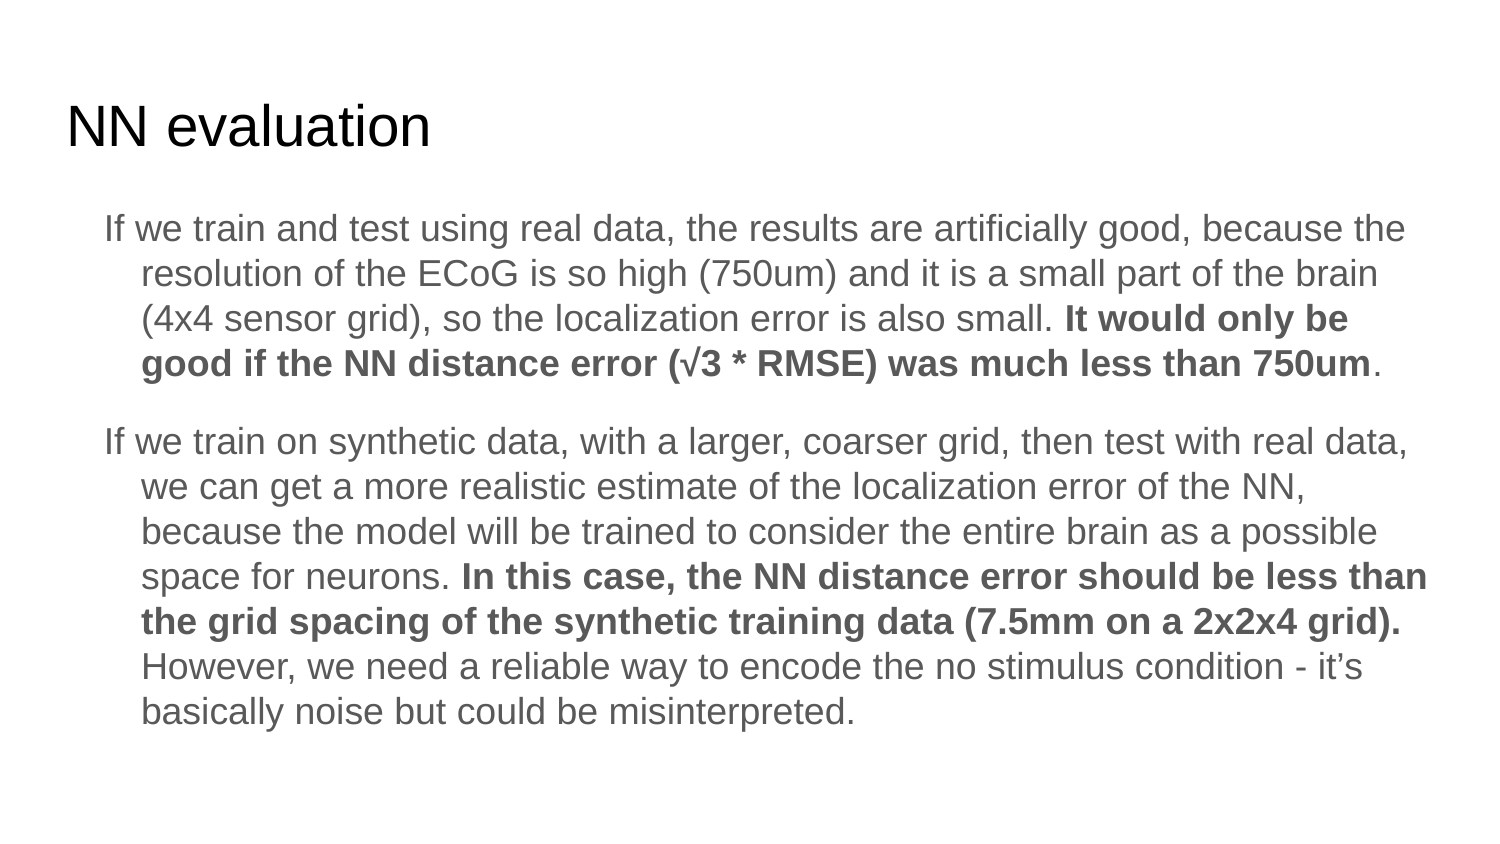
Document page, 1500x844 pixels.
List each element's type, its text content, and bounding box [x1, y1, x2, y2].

list If we train and test using real data, the results are artificially good, because the resolution of the ECoG is so high (750um) and it is a small part of the brain (4x4 sensor grid), so the localization error is also small. It would only be good if the NN distance error (√3 * RMSE) was much less than 750um. If we train on synthetic data, with a larger, coarser grid, then test with real data, we can get a more realistic estimate of the localization error of the NN, because the model will be trained to consider the entire brain as a possible space for neurons. In this case, the NN distance error should be less than the grid spacing of the synthetic training data (7.5mm on a 2x2x4 grid). However, we need a reliable way to encode the no stimulus condition - it’s basically noise but could be misinterpreted. [51, 189, 1449, 750]
title NN evaluation [51, 72, 1449, 167]
